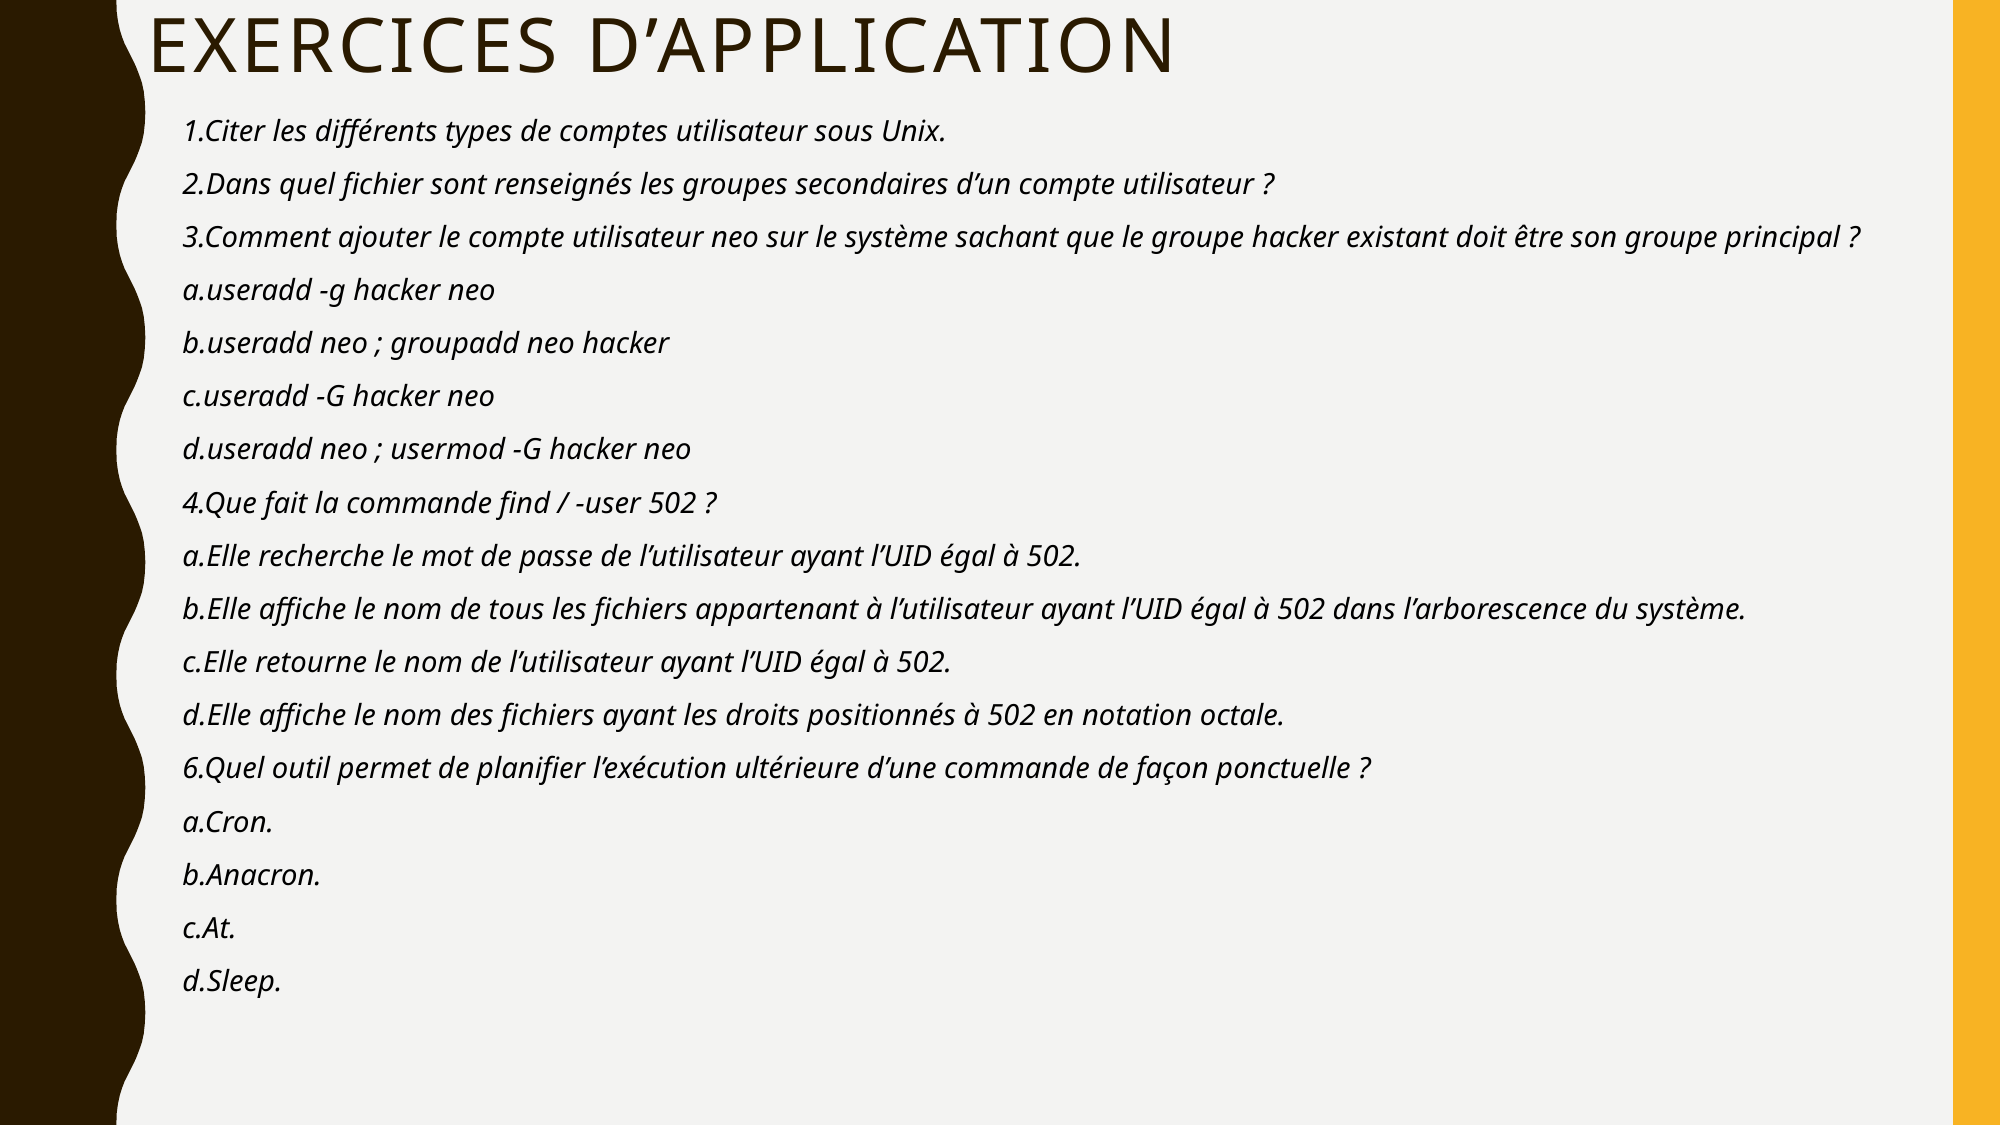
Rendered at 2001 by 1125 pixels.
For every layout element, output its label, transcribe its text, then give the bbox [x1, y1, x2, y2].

title EXERCICES D’APPLICATION [132, 0, 1284, 116]
list 1.Citer les différents types de comptes utilisateur sous Unix. 2.Dans quel fichier sont renseignés les groupes secondaires d’un compte utilisateur ? 3.Comment ajouter le compte utilisateur neo sur le système sachant que le groupe hacker existant doit être son groupe principal ? a.useradd -g hacker neo b.useradd neo ; groupadd neo hacker c.useradd -G hacker neo d.useradd neo ; usermod -G hacker neo 4.Que fait la commande find / -user 502 ? a.Elle recherche le mot de passe de l’utilisateur ayant l’UID égal à 502. b.Elle affiche le nom de tous les fichiers appartenant à l’utilisateur ayant l’UID égal à 502 dans l’arborescence du système. c.Elle retourne le nom de l’utilisateur ayant l’UID égal à 502. d.Elle affiche le nom des fichiers ayant les droits positionnés à 502 en notation octale. 6.Quel outil permet de planifier l’exécution ultérieure d’une commande de façon ponctuelle ? a.Cron. b.Anacron. c.At. d.Sleep. [167, 100, 1887, 1025]
